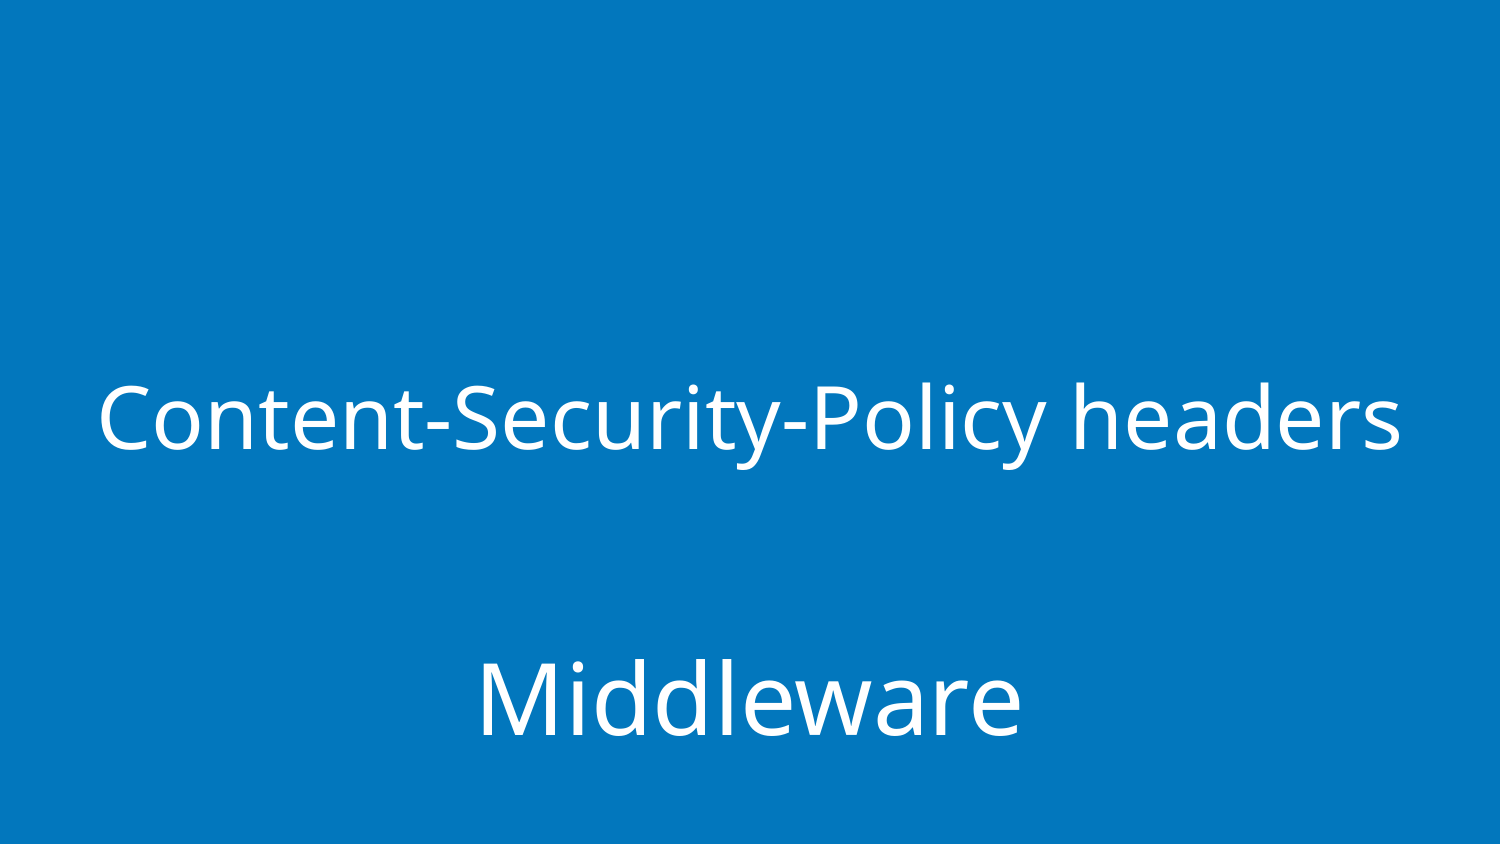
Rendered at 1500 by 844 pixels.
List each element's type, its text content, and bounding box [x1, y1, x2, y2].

text_box Middleware [75, 568, 1425, 771]
title Content-Security-Policy headers [75, 58, 1425, 568]
